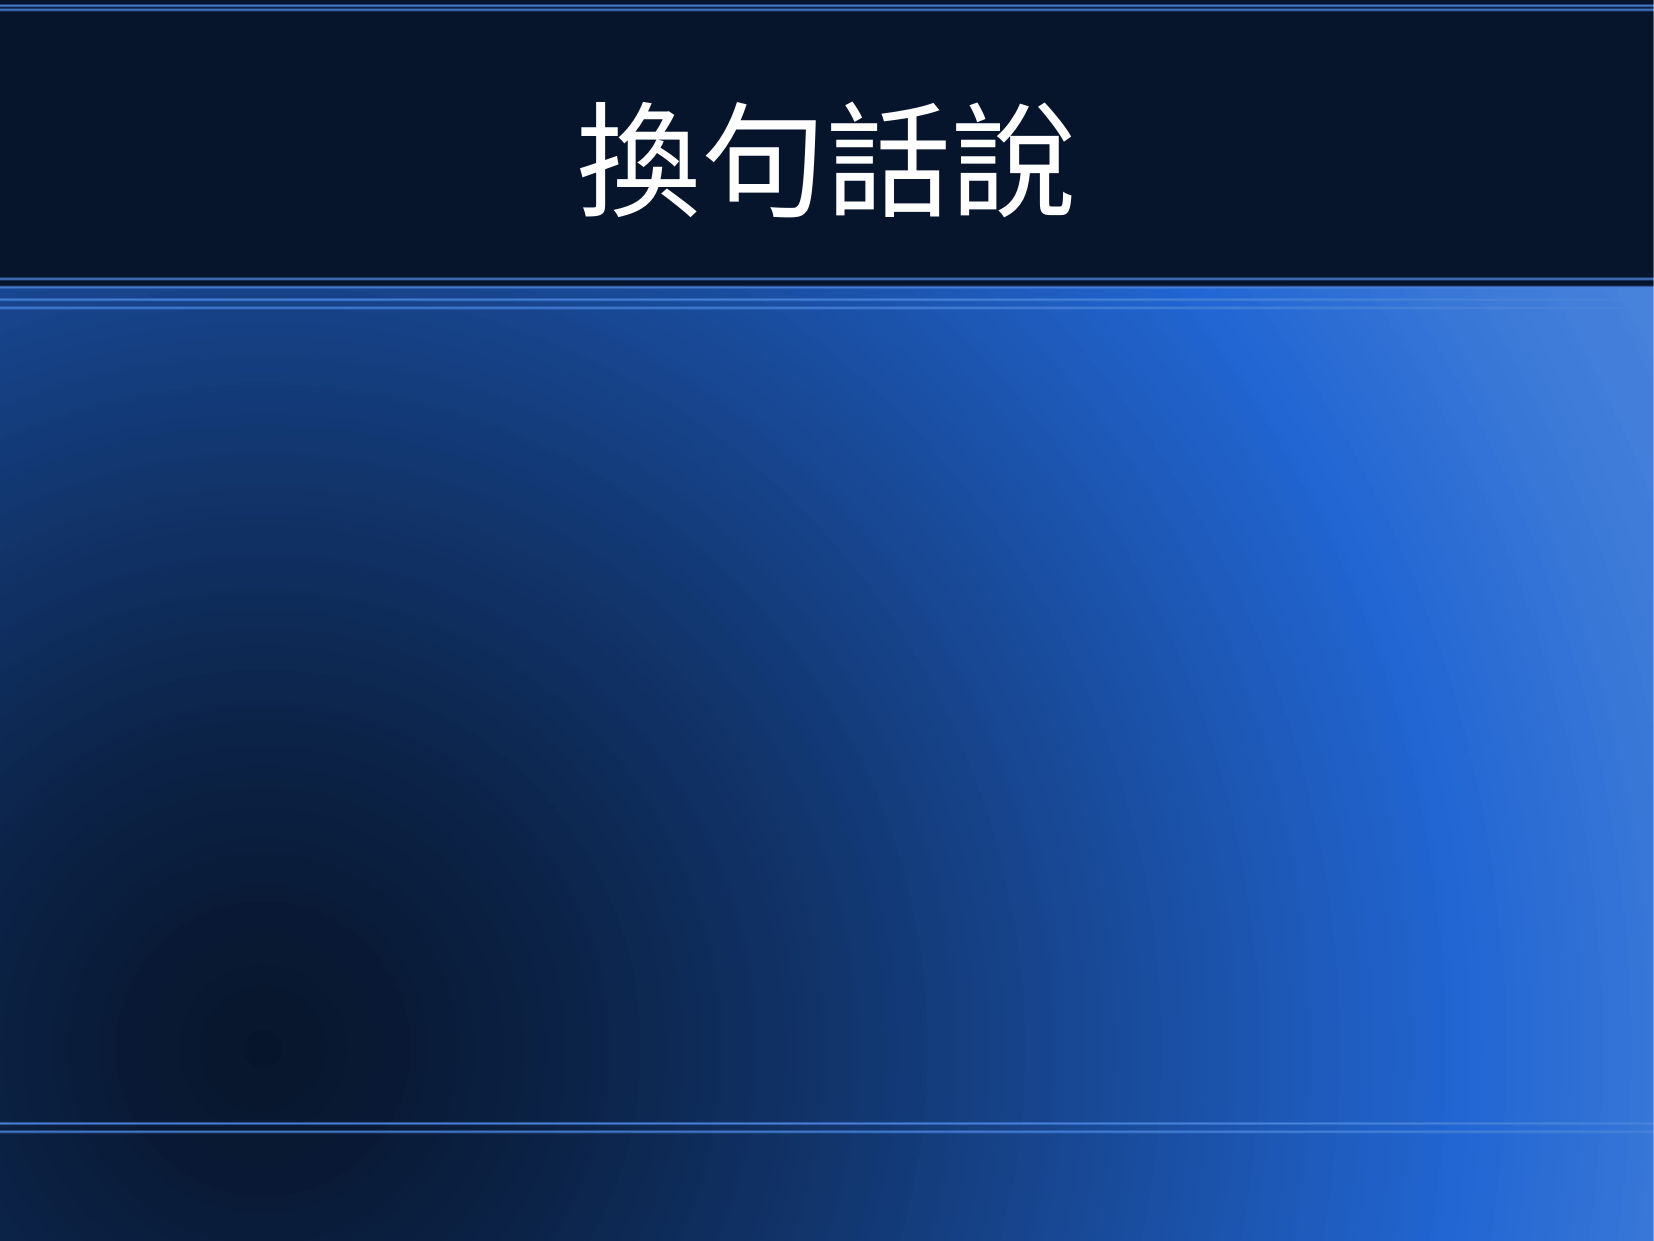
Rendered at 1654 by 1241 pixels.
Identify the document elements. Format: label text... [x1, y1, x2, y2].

title 換句話說 [82, 49, 1571, 257]
picture [0, 0, 1654, 1241]
